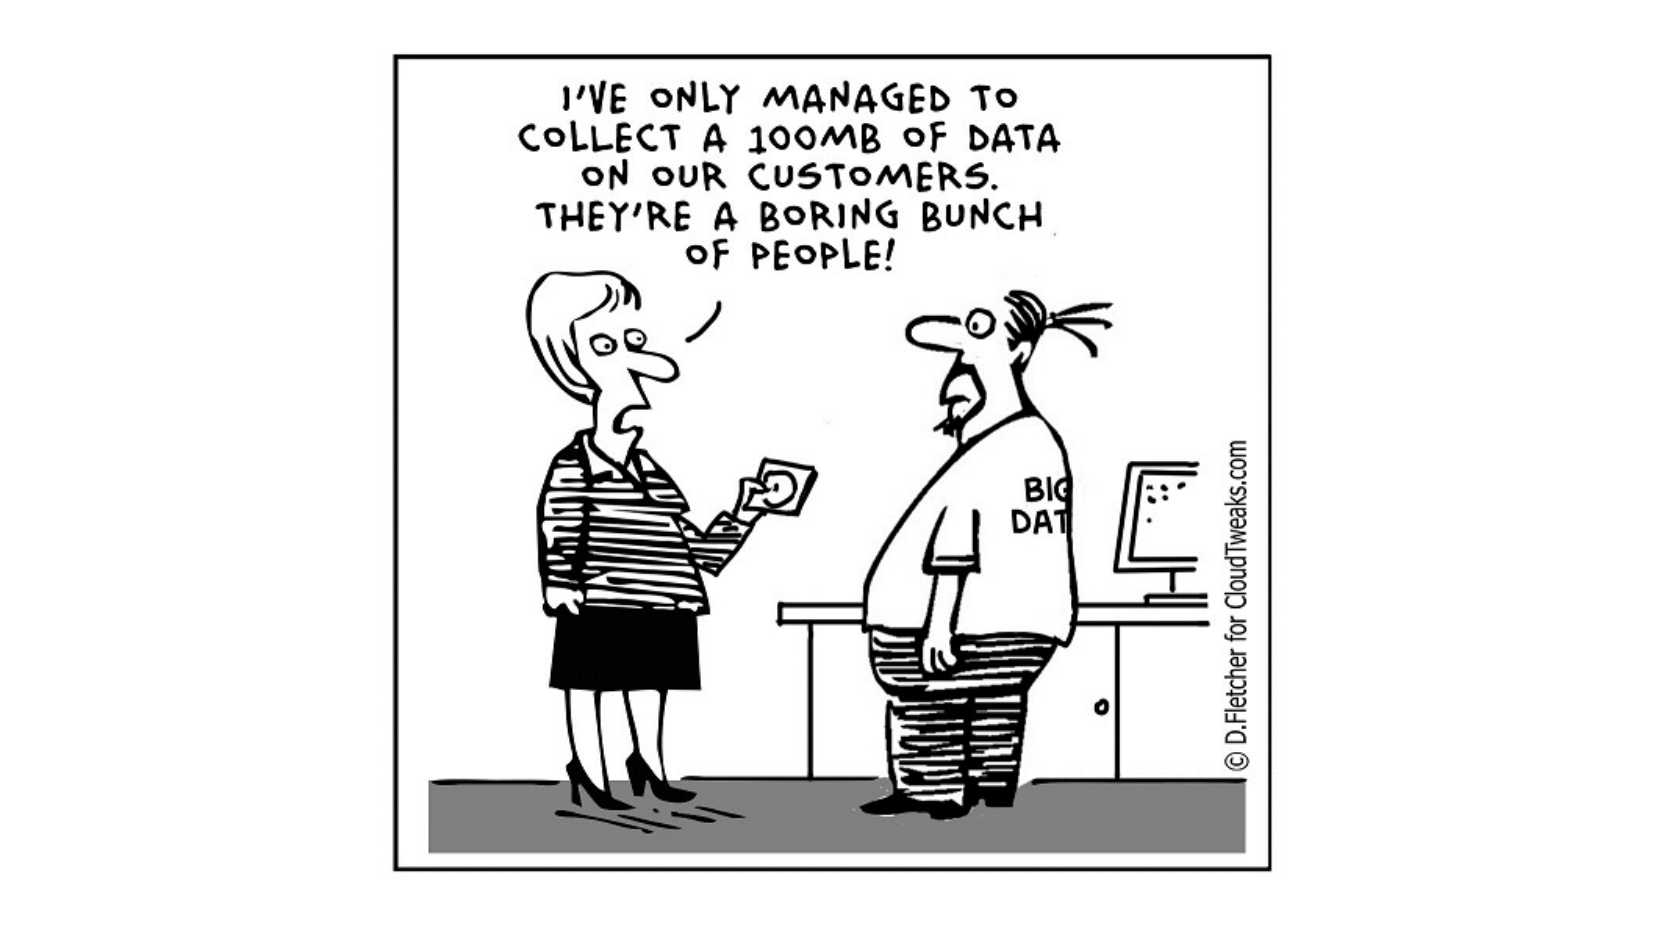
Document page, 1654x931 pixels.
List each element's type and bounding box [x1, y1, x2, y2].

picture [371, 39, 1292, 895]
